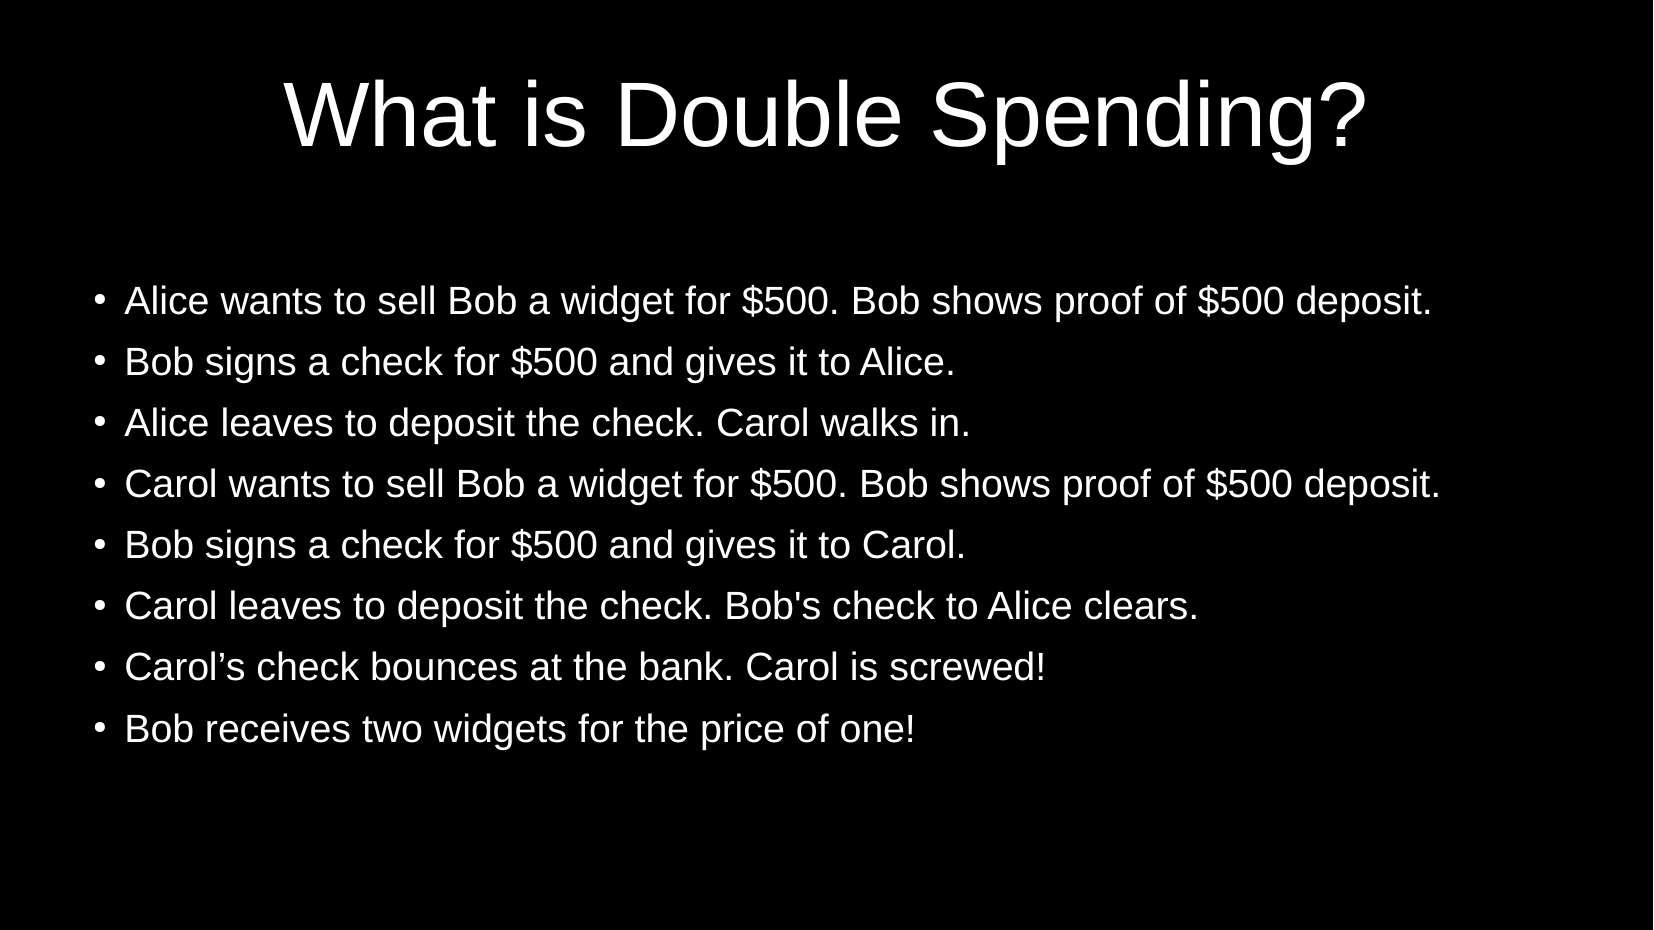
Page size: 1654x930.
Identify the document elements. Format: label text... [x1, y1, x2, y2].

title What is Double Spending? [82, 37, 1571, 193]
list Alice wants to sell Bob a widget for $500. Bob shows proof of $500 deposit. Bob signs a check for $500 and gives it to Alice. Alice leaves to deposit the check. Carol walks in. Carol wants to sell Bob a widget for $500. Bob shows proof of $500 deposit. Bob signs a check for $500 and gives it to Carol. Carol leaves to deposit the check. Bob's check to Alice clears. Carol’s check bounces at the bank. Carol is screwed! Bob receives two widgets for the price of one! [82, 217, 1571, 757]
